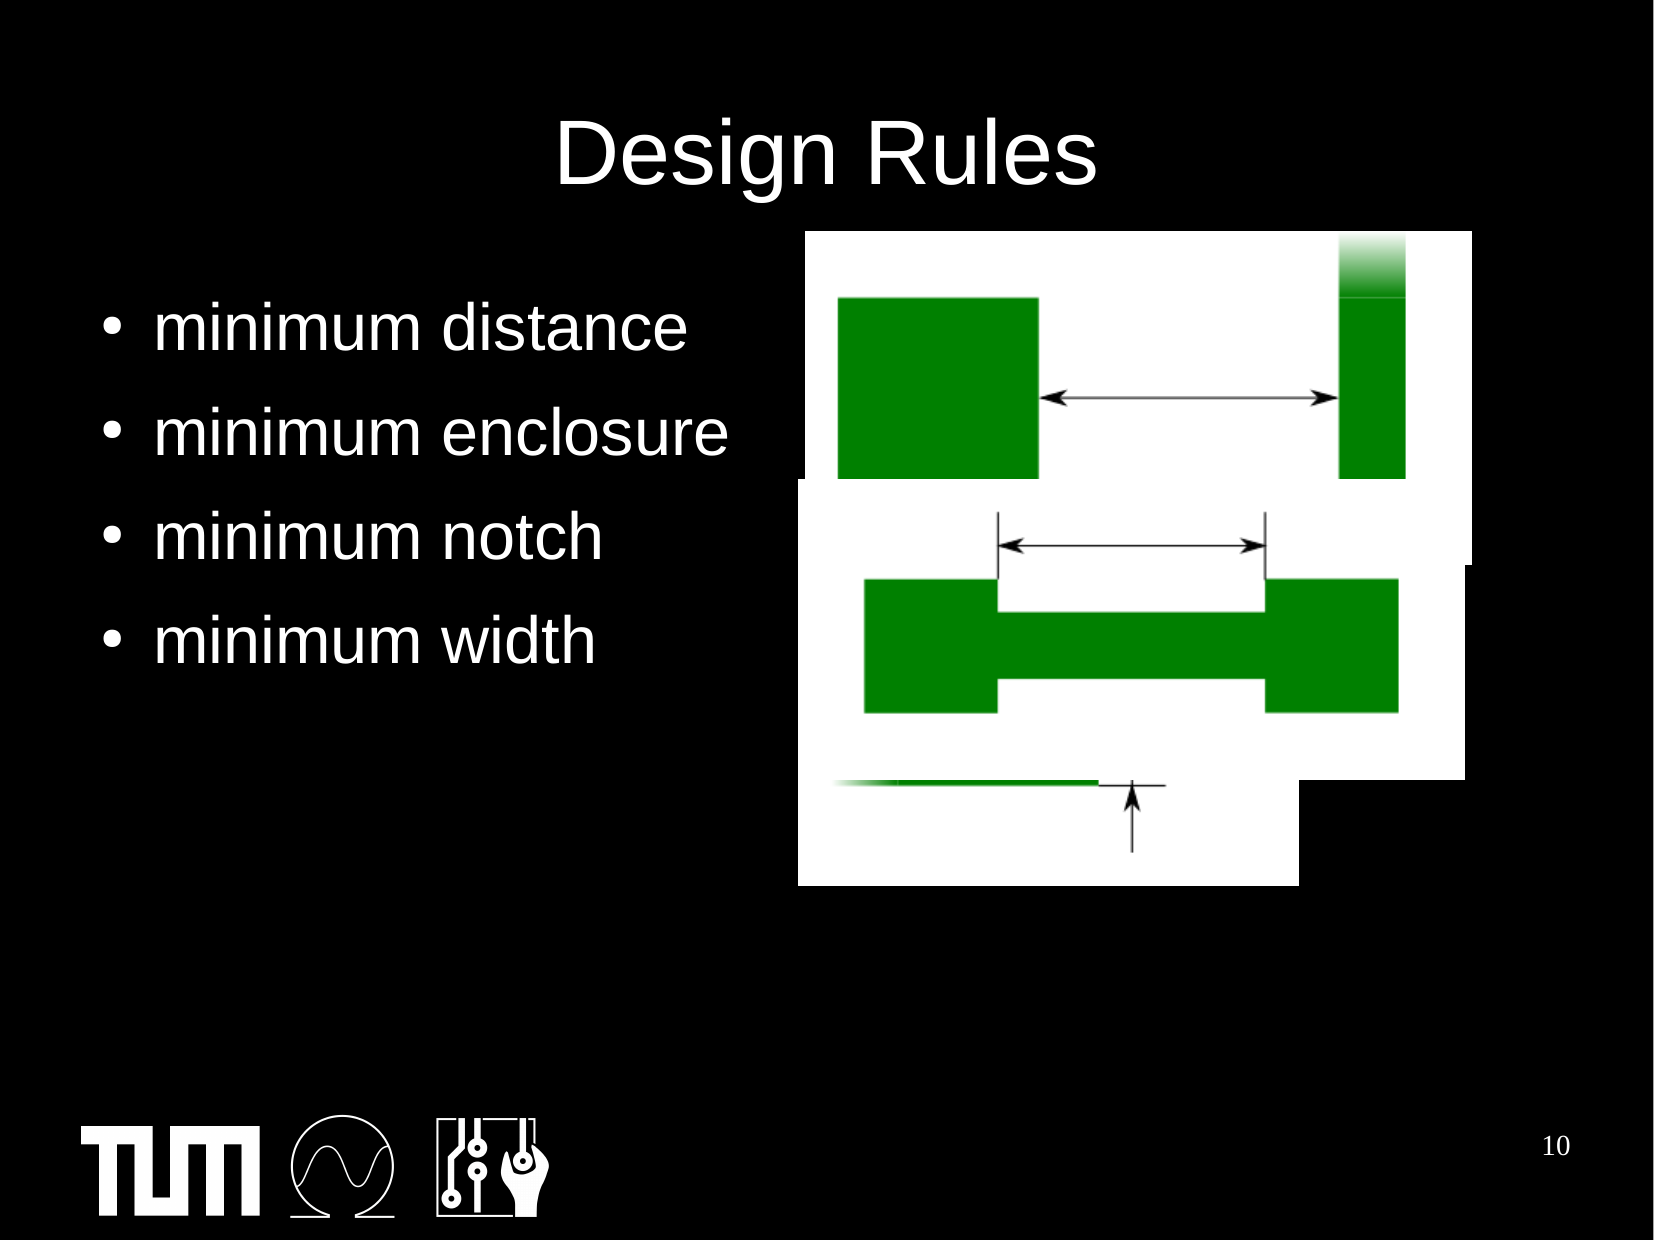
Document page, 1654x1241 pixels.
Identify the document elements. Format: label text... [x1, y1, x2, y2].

picture [283, 1109, 402, 1227]
picture [798, 231, 1472, 886]
list minimum distance minimum enclosure minimum notch minimum width [82, 290, 1571, 1109]
picture [425, 1109, 554, 1227]
picture [63, 1108, 272, 1227]
title Design Rules [82, 49, 1571, 257]
